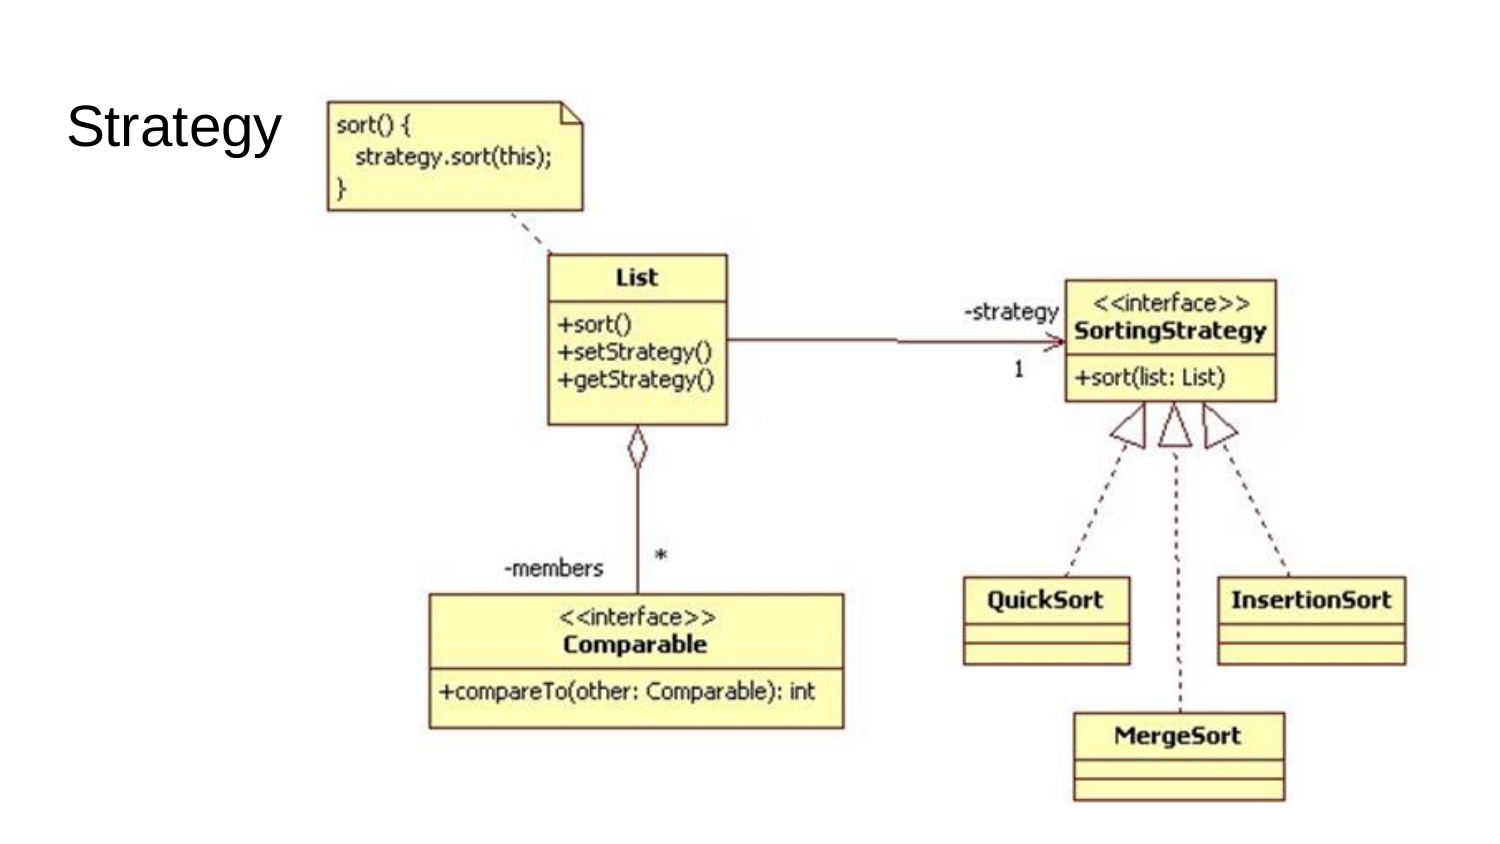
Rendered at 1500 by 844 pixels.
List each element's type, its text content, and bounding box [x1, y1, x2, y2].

picture [285, 59, 1449, 844]
title Strategy [51, 72, 285, 167]
